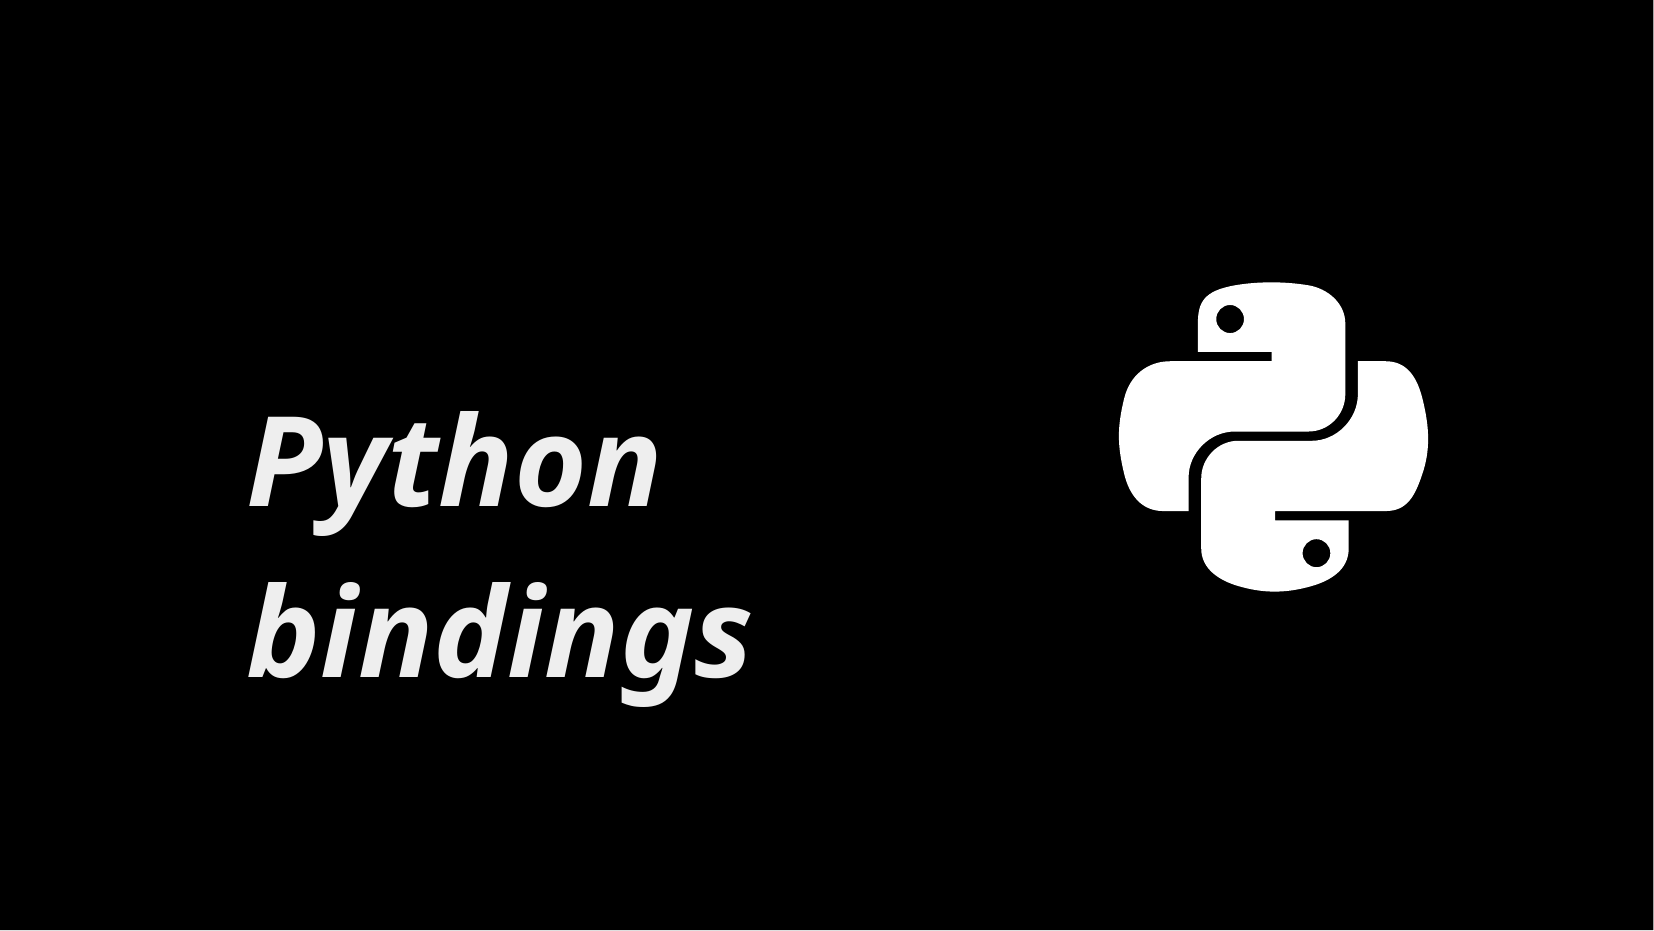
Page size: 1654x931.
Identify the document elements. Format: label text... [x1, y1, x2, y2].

text_box Python bindings [231, 365, 1084, 506]
text_box [0, 0, 1654, 931]
picture [1118, 260, 1429, 614]
